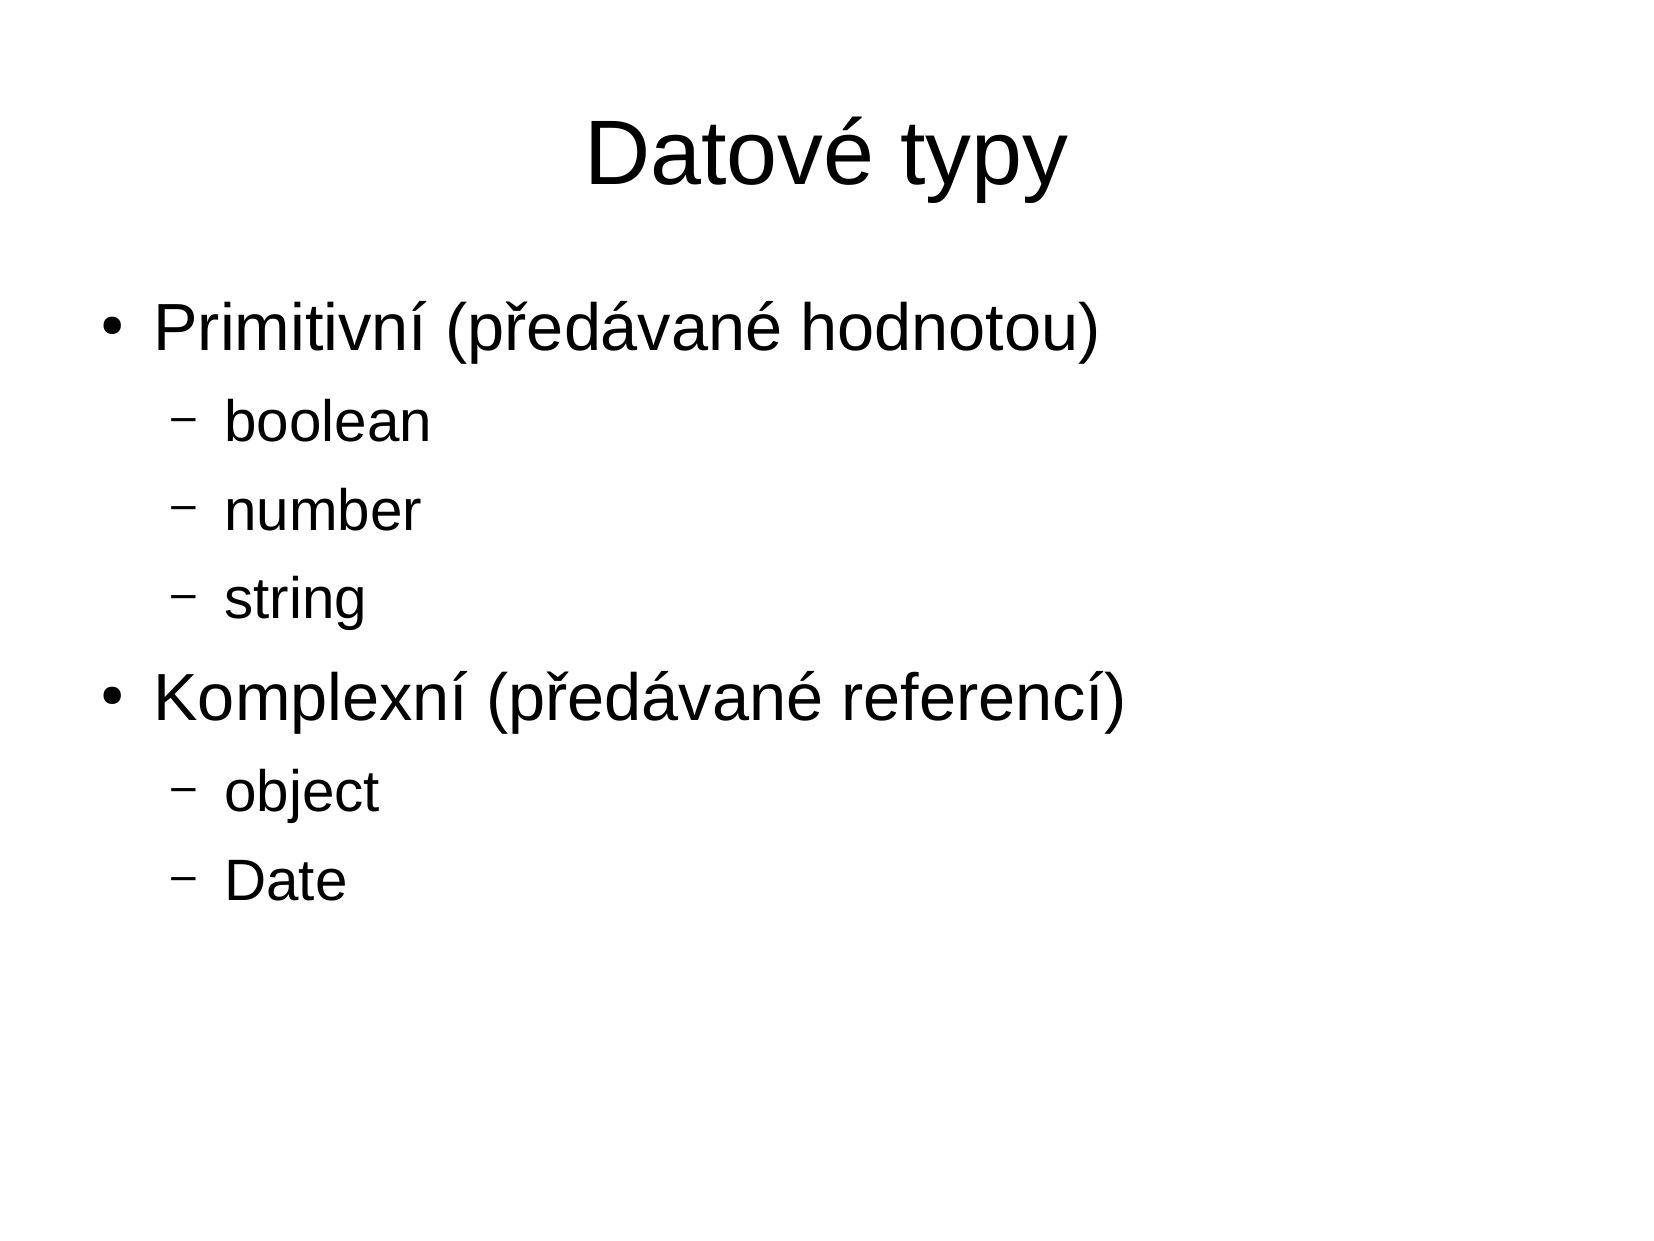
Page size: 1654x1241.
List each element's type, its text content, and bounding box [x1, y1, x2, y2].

title Datové typy [82, 49, 1571, 257]
list Primitivní (předávané hodnotou) boolean number string Komplexní (předávané referencí) object Date [82, 290, 1571, 1010]
